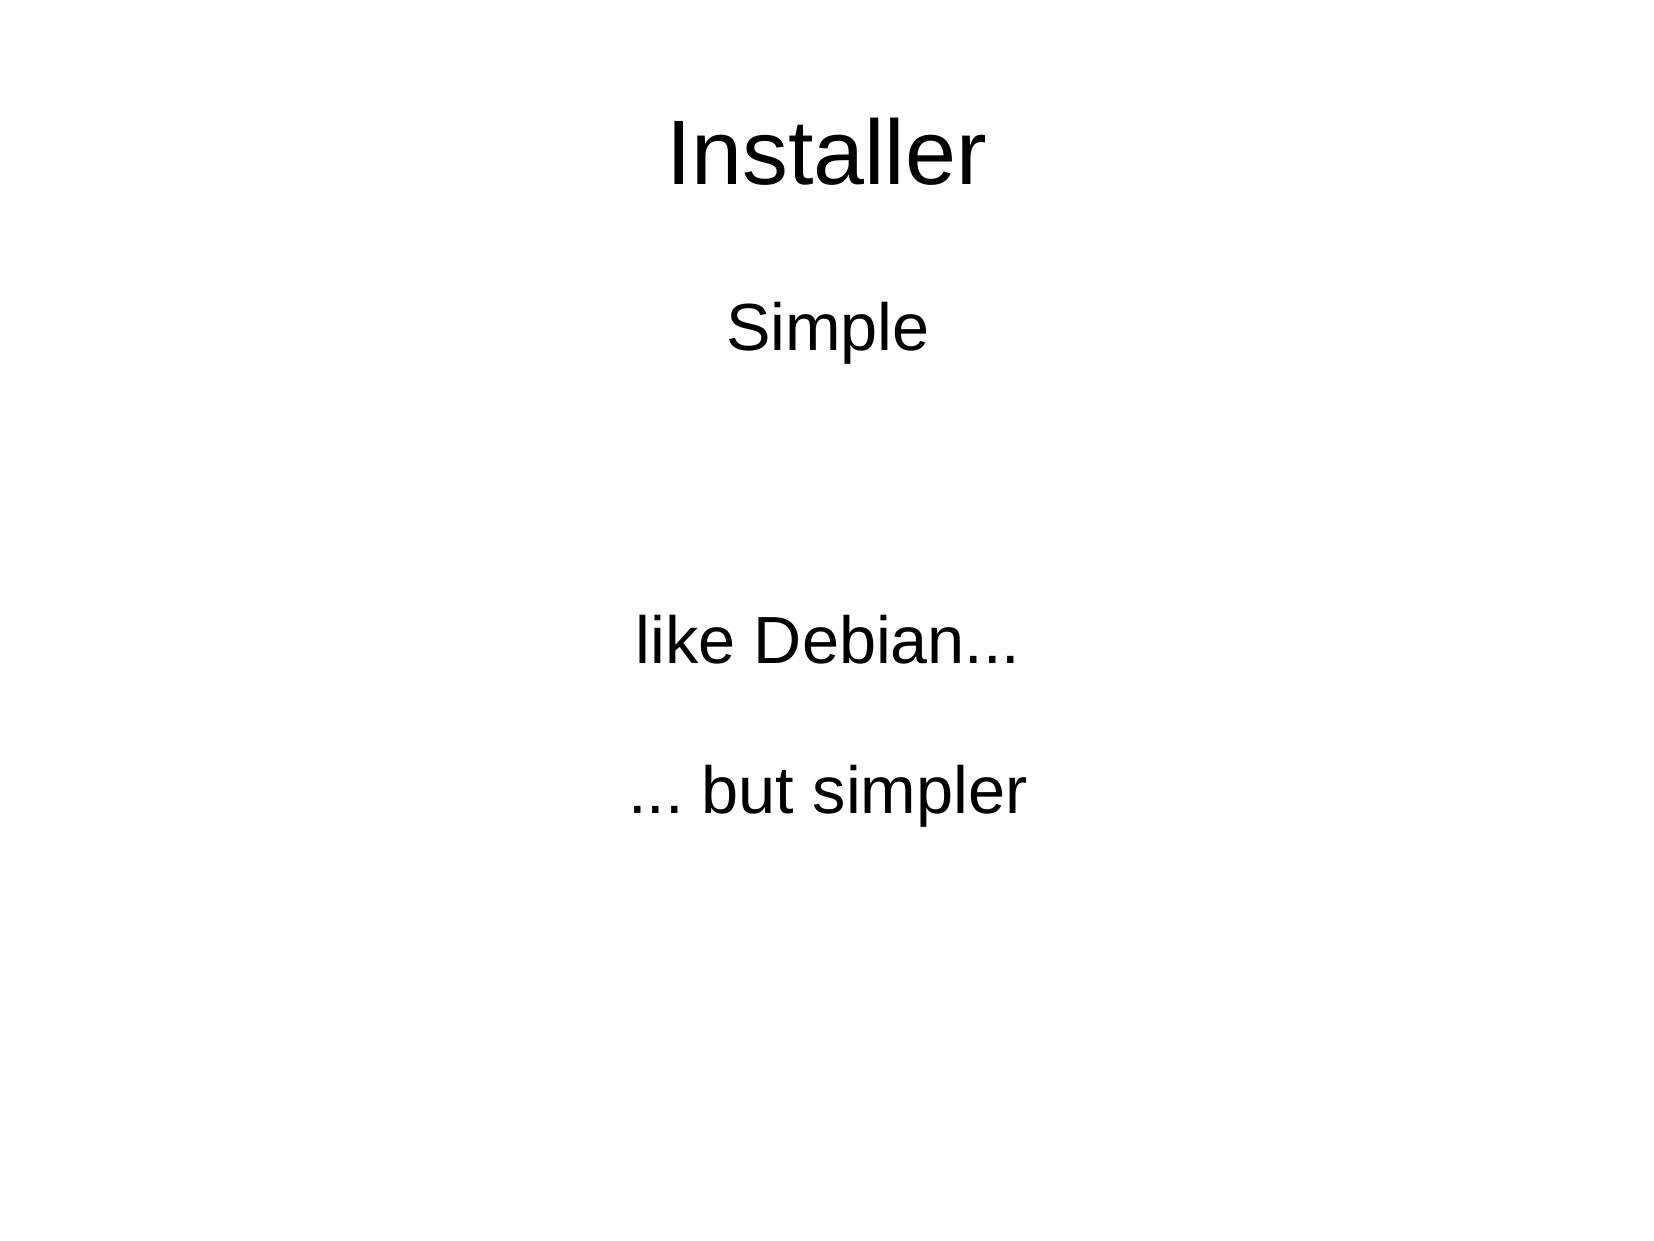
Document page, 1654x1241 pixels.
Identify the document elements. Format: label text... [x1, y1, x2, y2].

list Simple like Debian... ... but simpler [118, 290, 1538, 1010]
title Installer [82, 49, 1571, 257]
